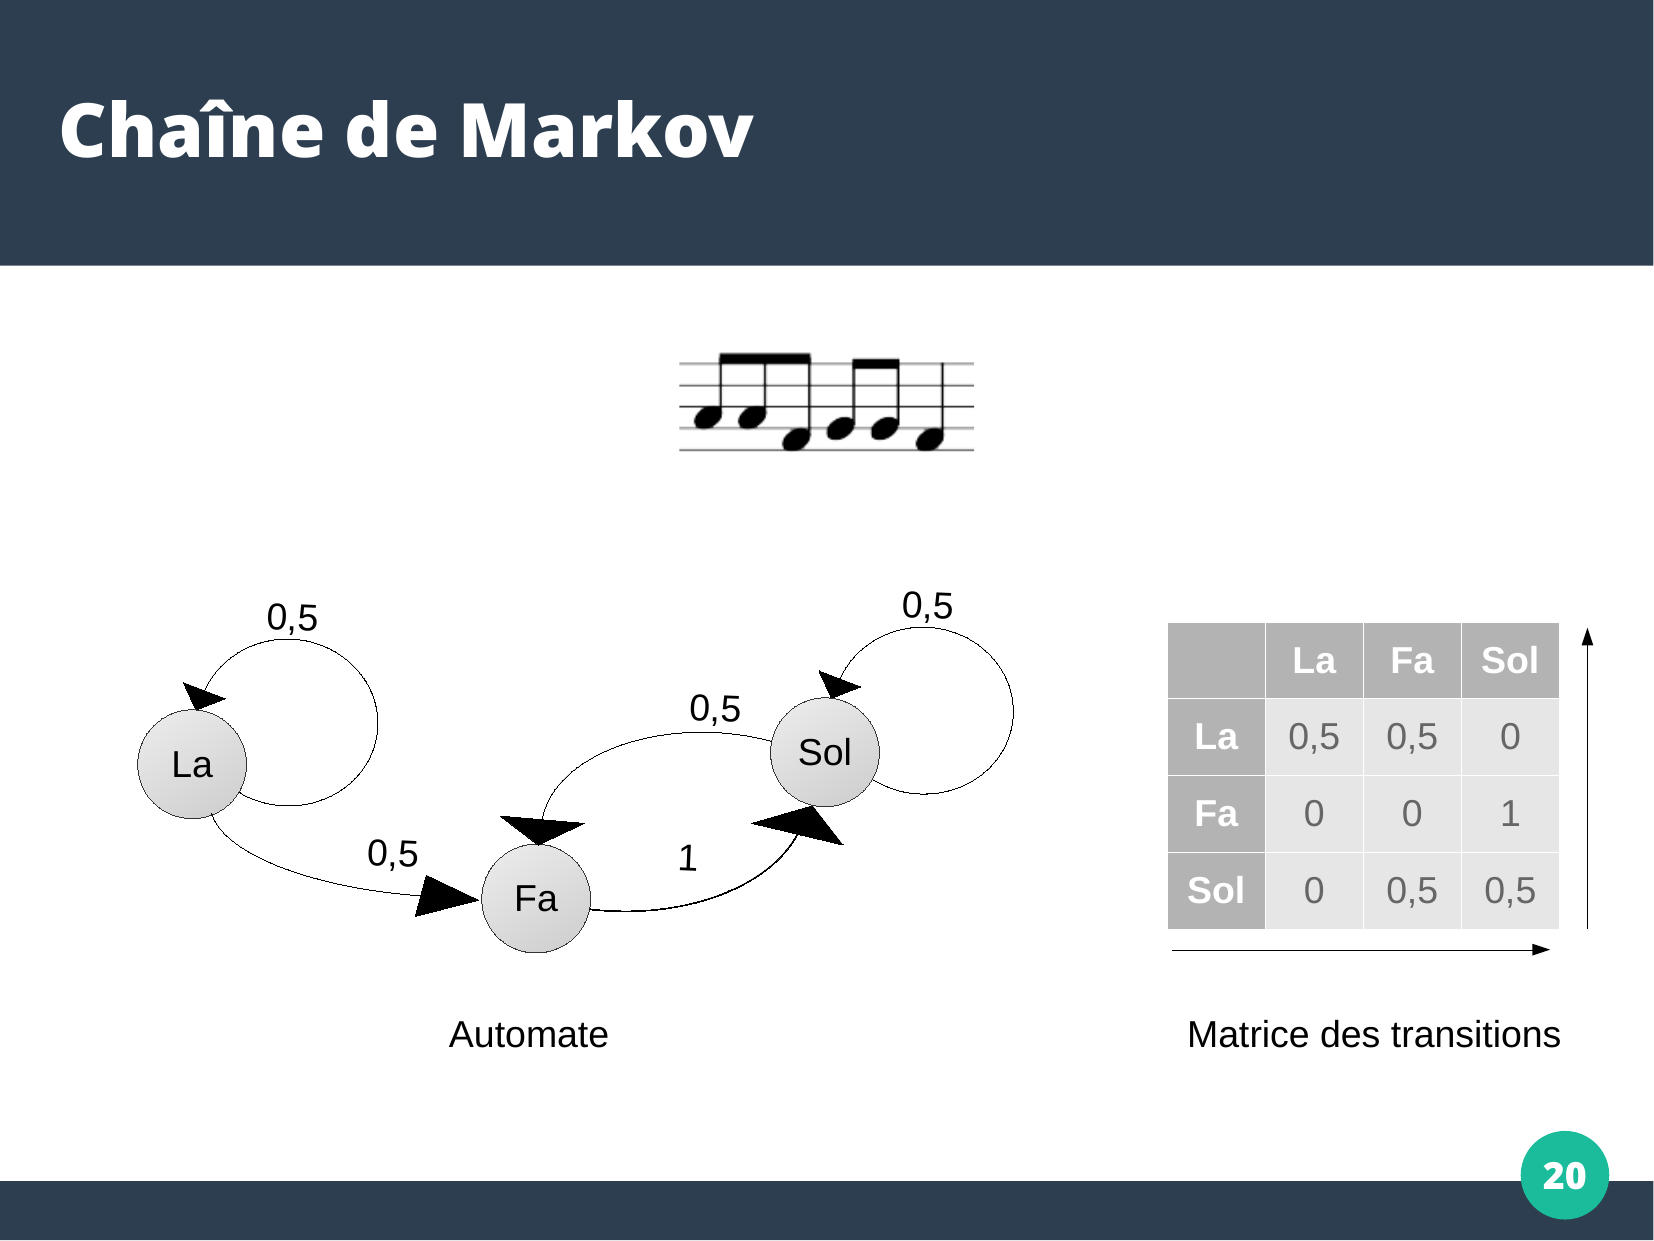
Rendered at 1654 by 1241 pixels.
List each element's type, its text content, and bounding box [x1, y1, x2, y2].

table_cell 0,5 [1364, 853, 1461, 929]
text_box Automate Matrice des transitions [434, 1006, 1590, 1064]
table_cell 0 [1364, 776, 1461, 852]
text_box Sol [770, 697, 880, 807]
table_cell 0,5 [1364, 699, 1461, 775]
table_cell 0,5 [1462, 853, 1559, 929]
table_cell 0 [1266, 776, 1363, 852]
table_cell La [1168, 699, 1265, 775]
title Chaîne de Markov [59, 49, 1595, 207]
text_box 1 [589, 806, 844, 912]
text_box 0,5 [500, 732, 772, 846]
table_cell 0 [1266, 853, 1363, 929]
table_cell 0,5 [1266, 699, 1363, 775]
text_box 0,5 [211, 813, 479, 917]
table_cell 1 [1462, 776, 1559, 852]
table_header Fa [1364, 623, 1461, 698]
text_box La [137, 709, 247, 819]
table_header [1168, 623, 1265, 698]
table_cell Sol [1168, 853, 1265, 929]
table_header Sol [1462, 623, 1559, 698]
text_box Fa [481, 844, 591, 953]
picture [679, 295, 975, 519]
table_cell 0 [1462, 699, 1559, 775]
text_box 0,5 [183, 639, 378, 806]
text_box 0,5 [819, 627, 1014, 795]
table_cell Fa [1168, 776, 1265, 852]
table_header La [1266, 623, 1363, 698]
